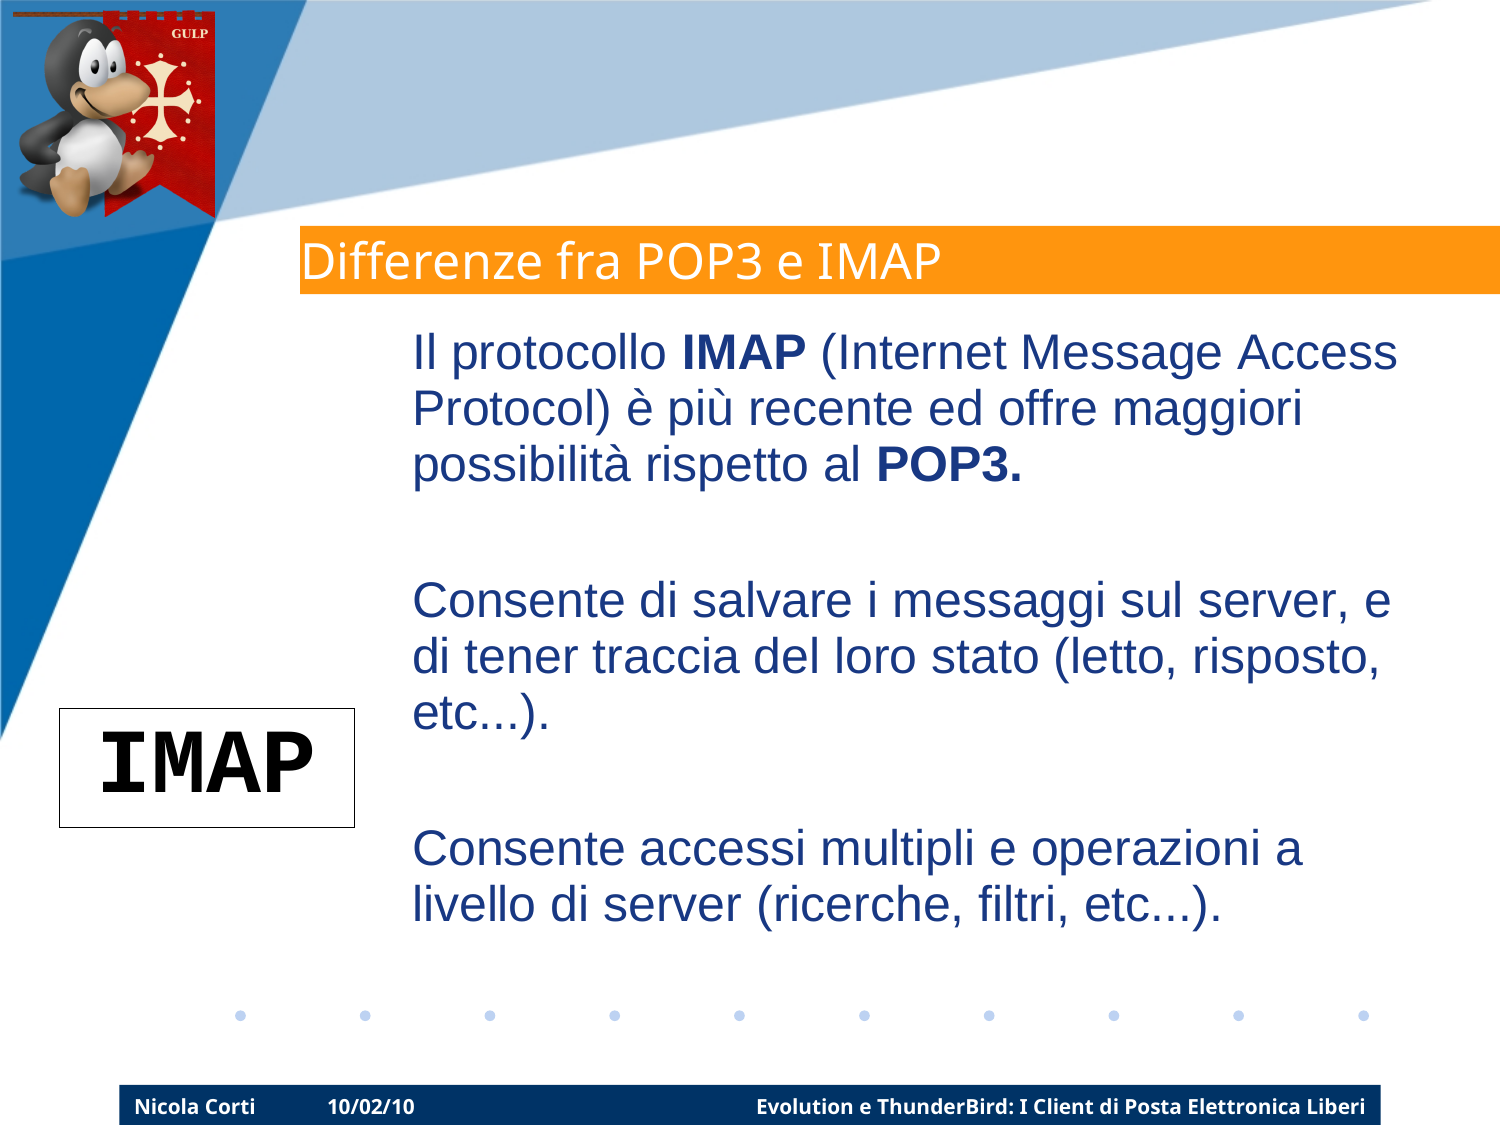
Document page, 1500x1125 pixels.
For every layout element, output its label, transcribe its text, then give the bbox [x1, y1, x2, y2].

list Il protocollo IMAP (Internet Message Access Protocol) è più recente ed offre maggiori possibilità rispetto al POP3. Consente di salvare i messaggi sul server, e di tener traccia del loro stato (letto, risposto, etc...). Consente accessi multipli e operazioni a livello di server (ricerche, filtri, etc...). [299, 324, 1418, 1068]
text_box IMAP [59, 708, 355, 828]
picture [0, 0, 1500, 842]
title Differenze fra POP3 e IMAP [300, 229, 1500, 291]
